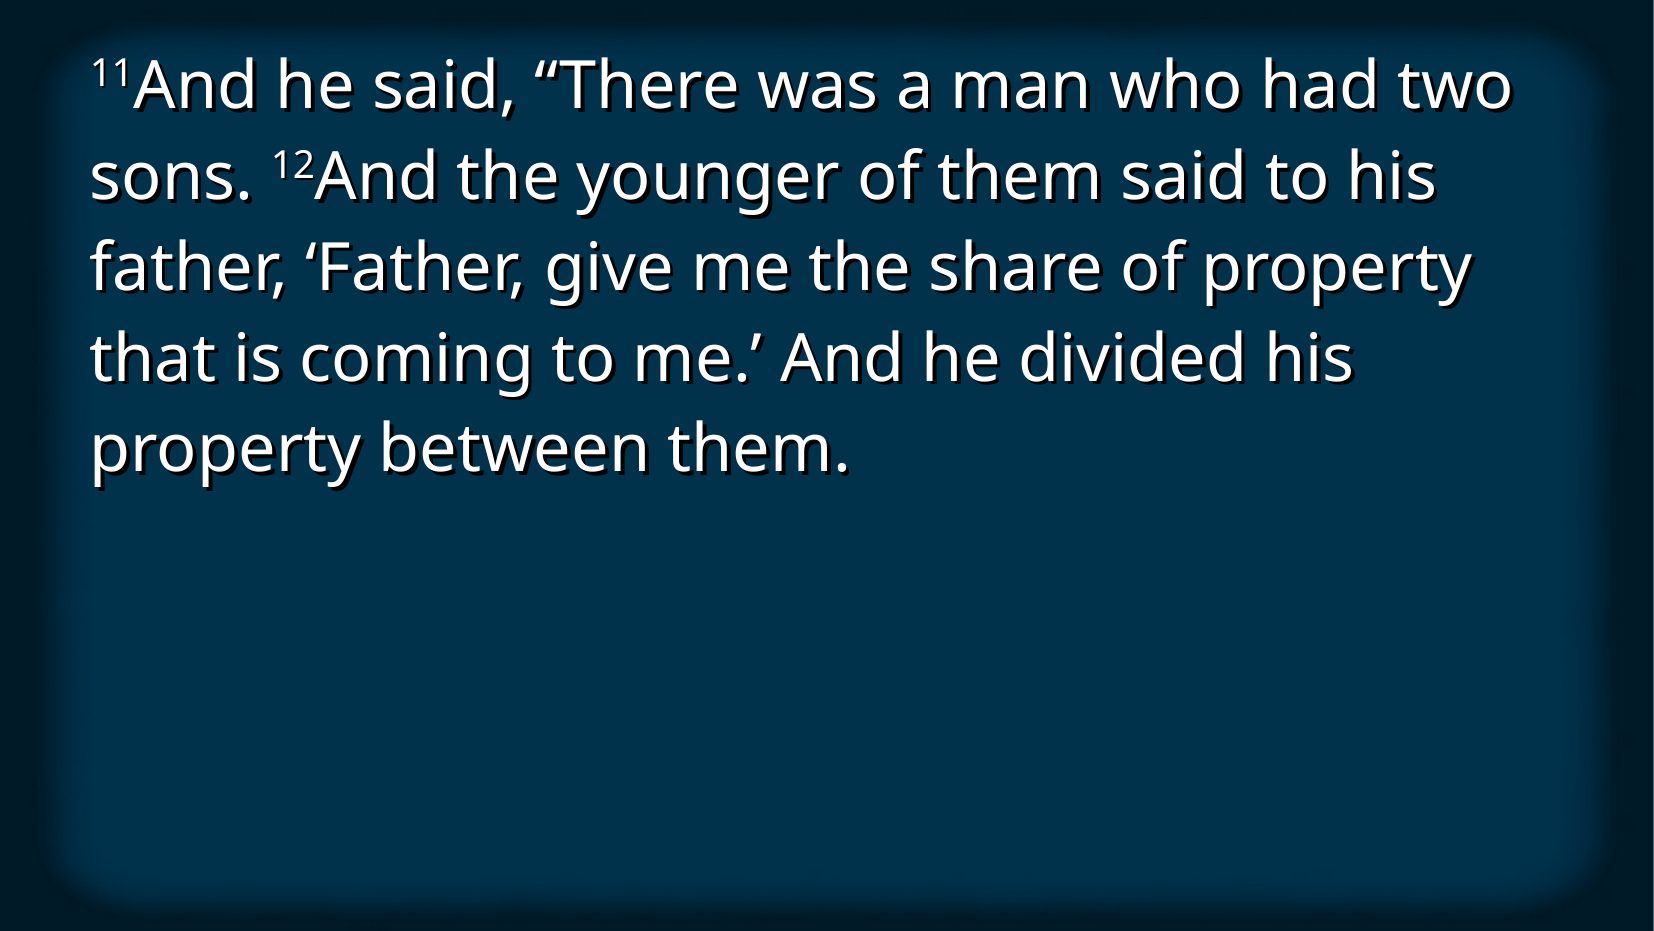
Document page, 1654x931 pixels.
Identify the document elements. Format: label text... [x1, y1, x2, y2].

text_box 11And he said, “There was a man who had two sons. 12And the younger of them said to his father, ‘Father, give me the share of property that is coming to me.’ And he divided his property between them. [75, 30, 1576, 489]
picture [0, 0, 1654, 931]
